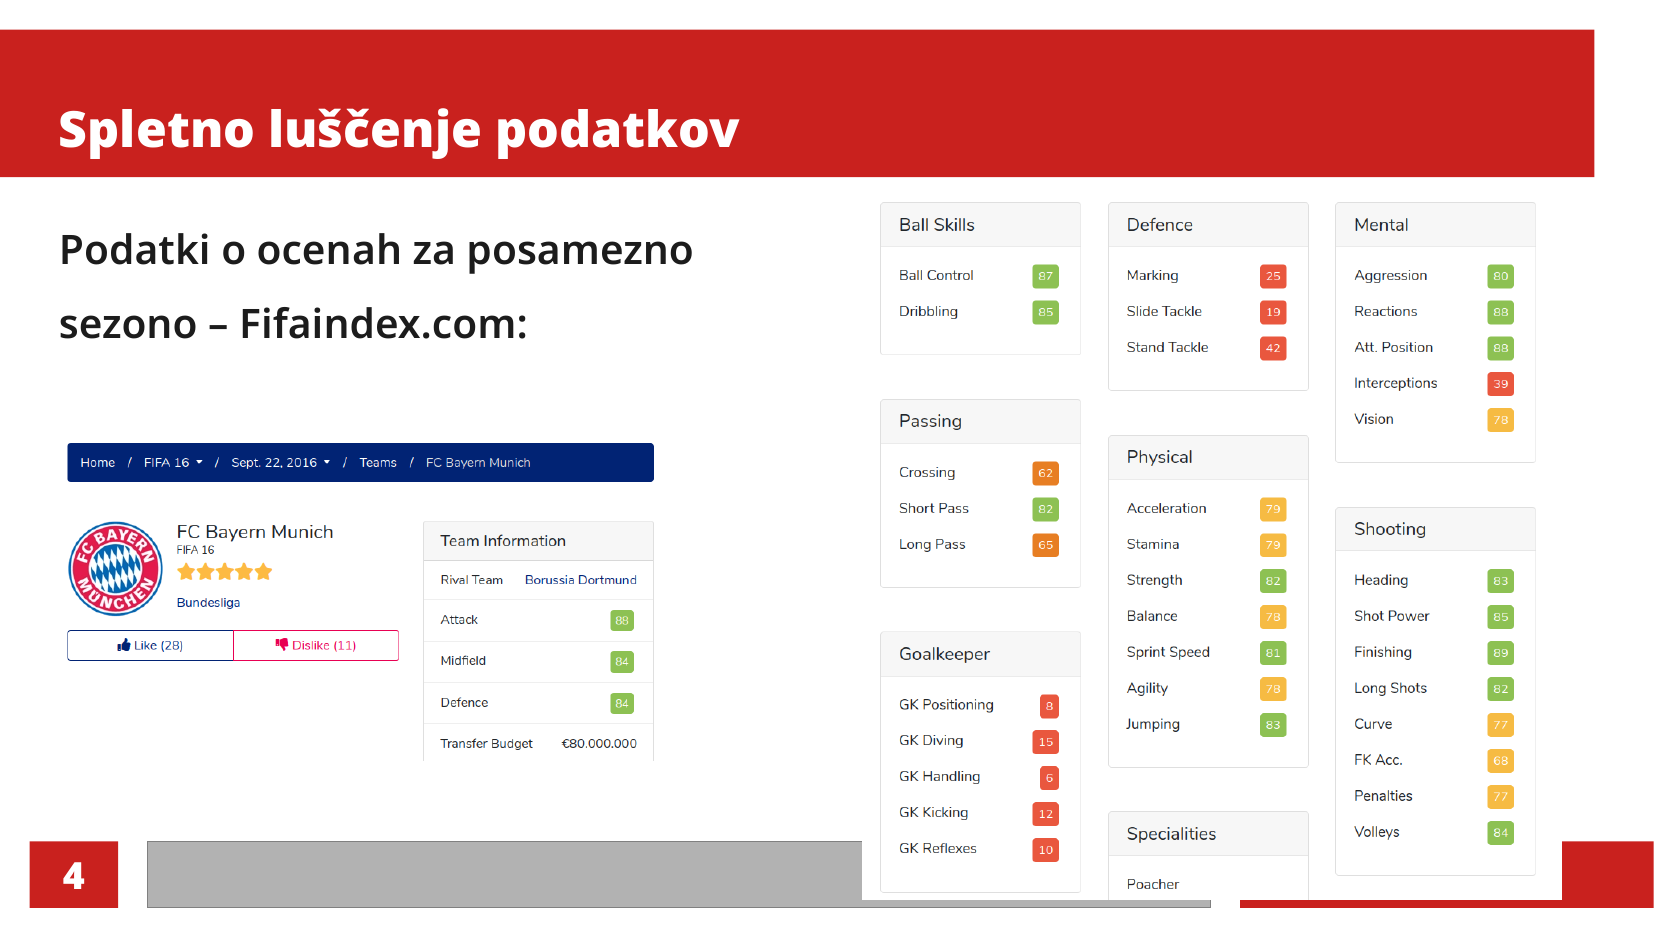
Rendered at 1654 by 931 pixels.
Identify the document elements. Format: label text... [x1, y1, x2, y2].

picture [59, 426, 676, 761]
title Spletno luščenje podatkov [59, 44, 1595, 163]
picture [862, 187, 1562, 901]
list Podatki o ocenah za posamezno sezono – Fifaindex.com: [59, 221, 862, 798]
